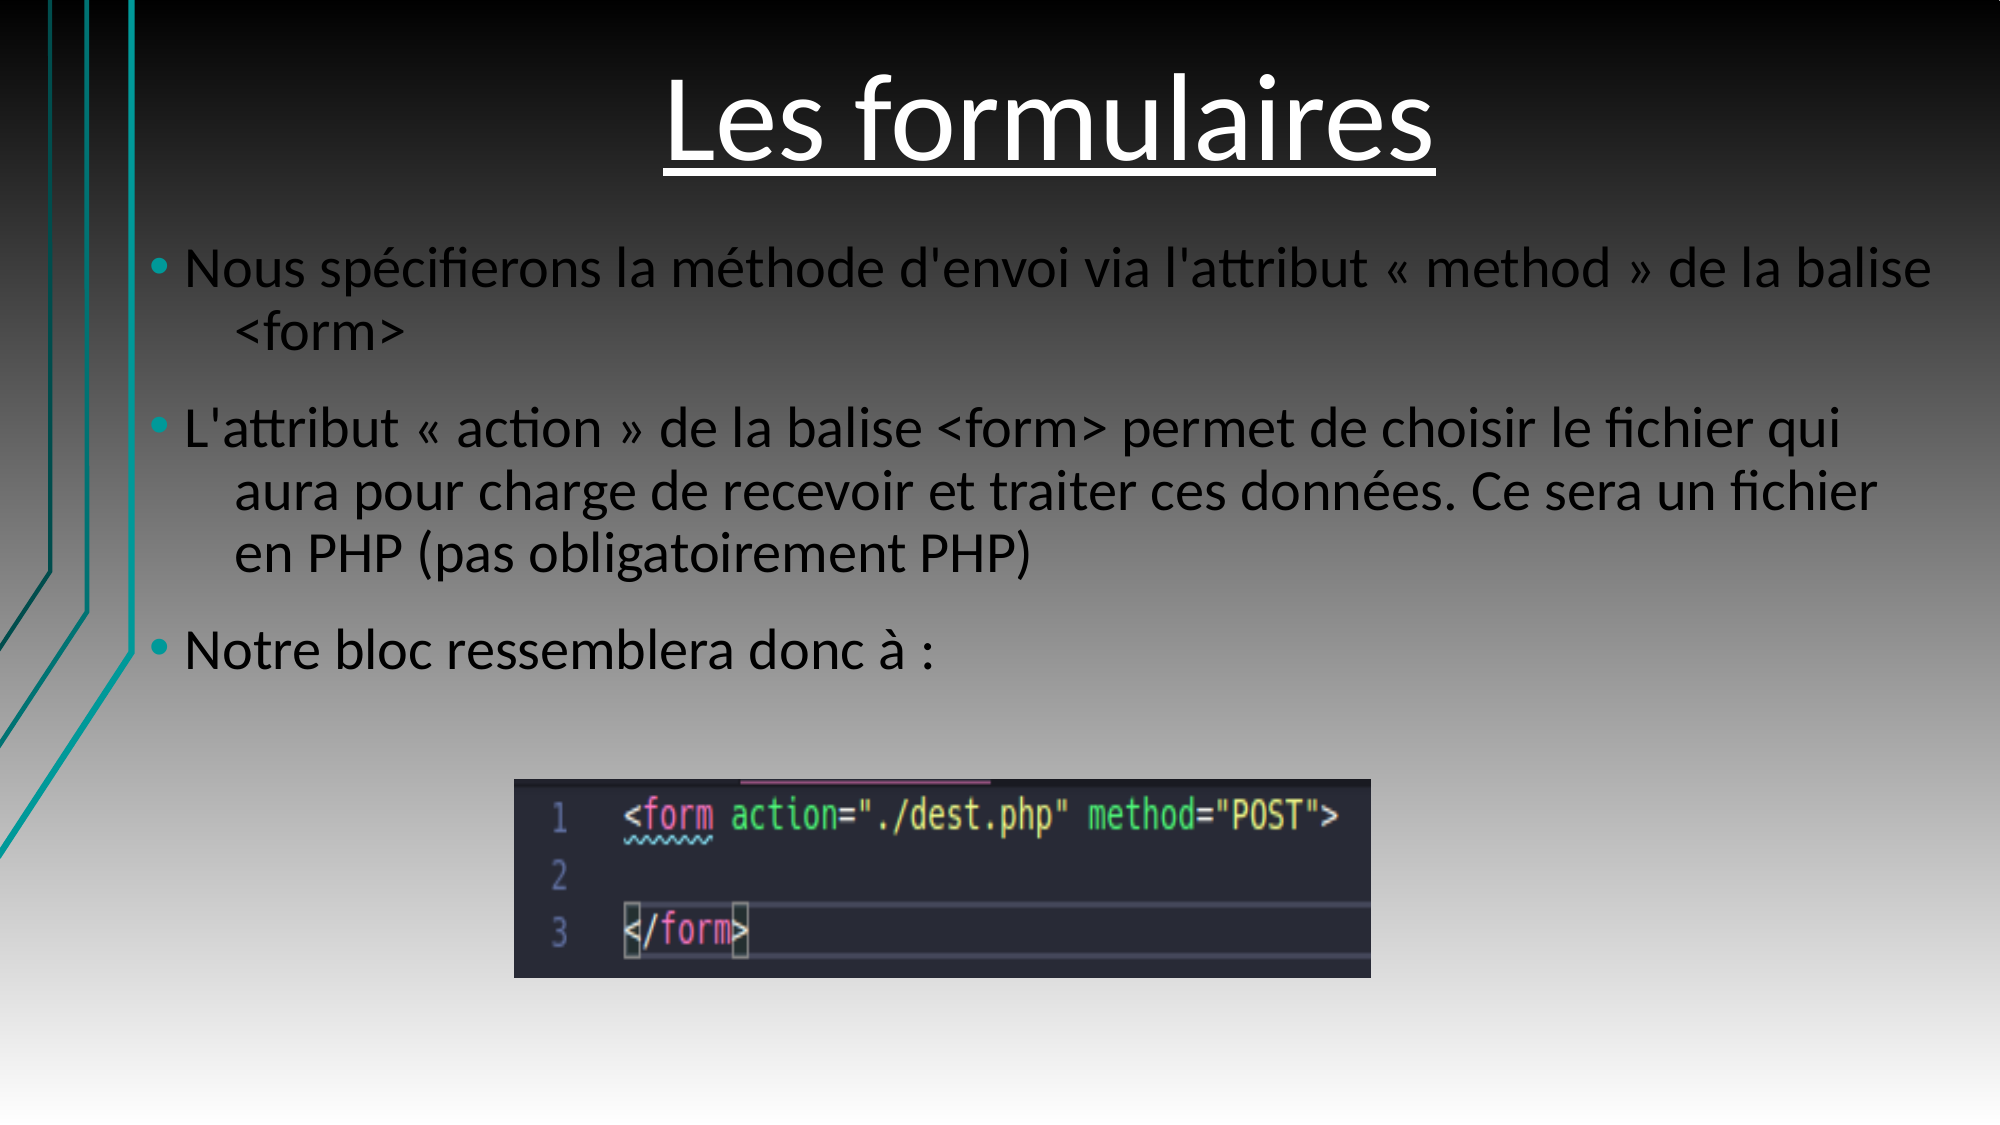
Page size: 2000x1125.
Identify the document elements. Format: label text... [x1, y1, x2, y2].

title Les formulaires [200, 45, 1900, 185]
picture [514, 779, 1371, 978]
text_box Nous spécifierons la méthode d'envoi via l'attribut « method » de la balise <form> L'attribut « action » de la balise <form> permet de choisir le fichier qui aura pour charge de recevoir et traiter ces données. Ce sera un fichier en PHP (pas obligatoirement PHP) Notre bloc ressemblera donc à : [134, 230, 1965, 1091]
